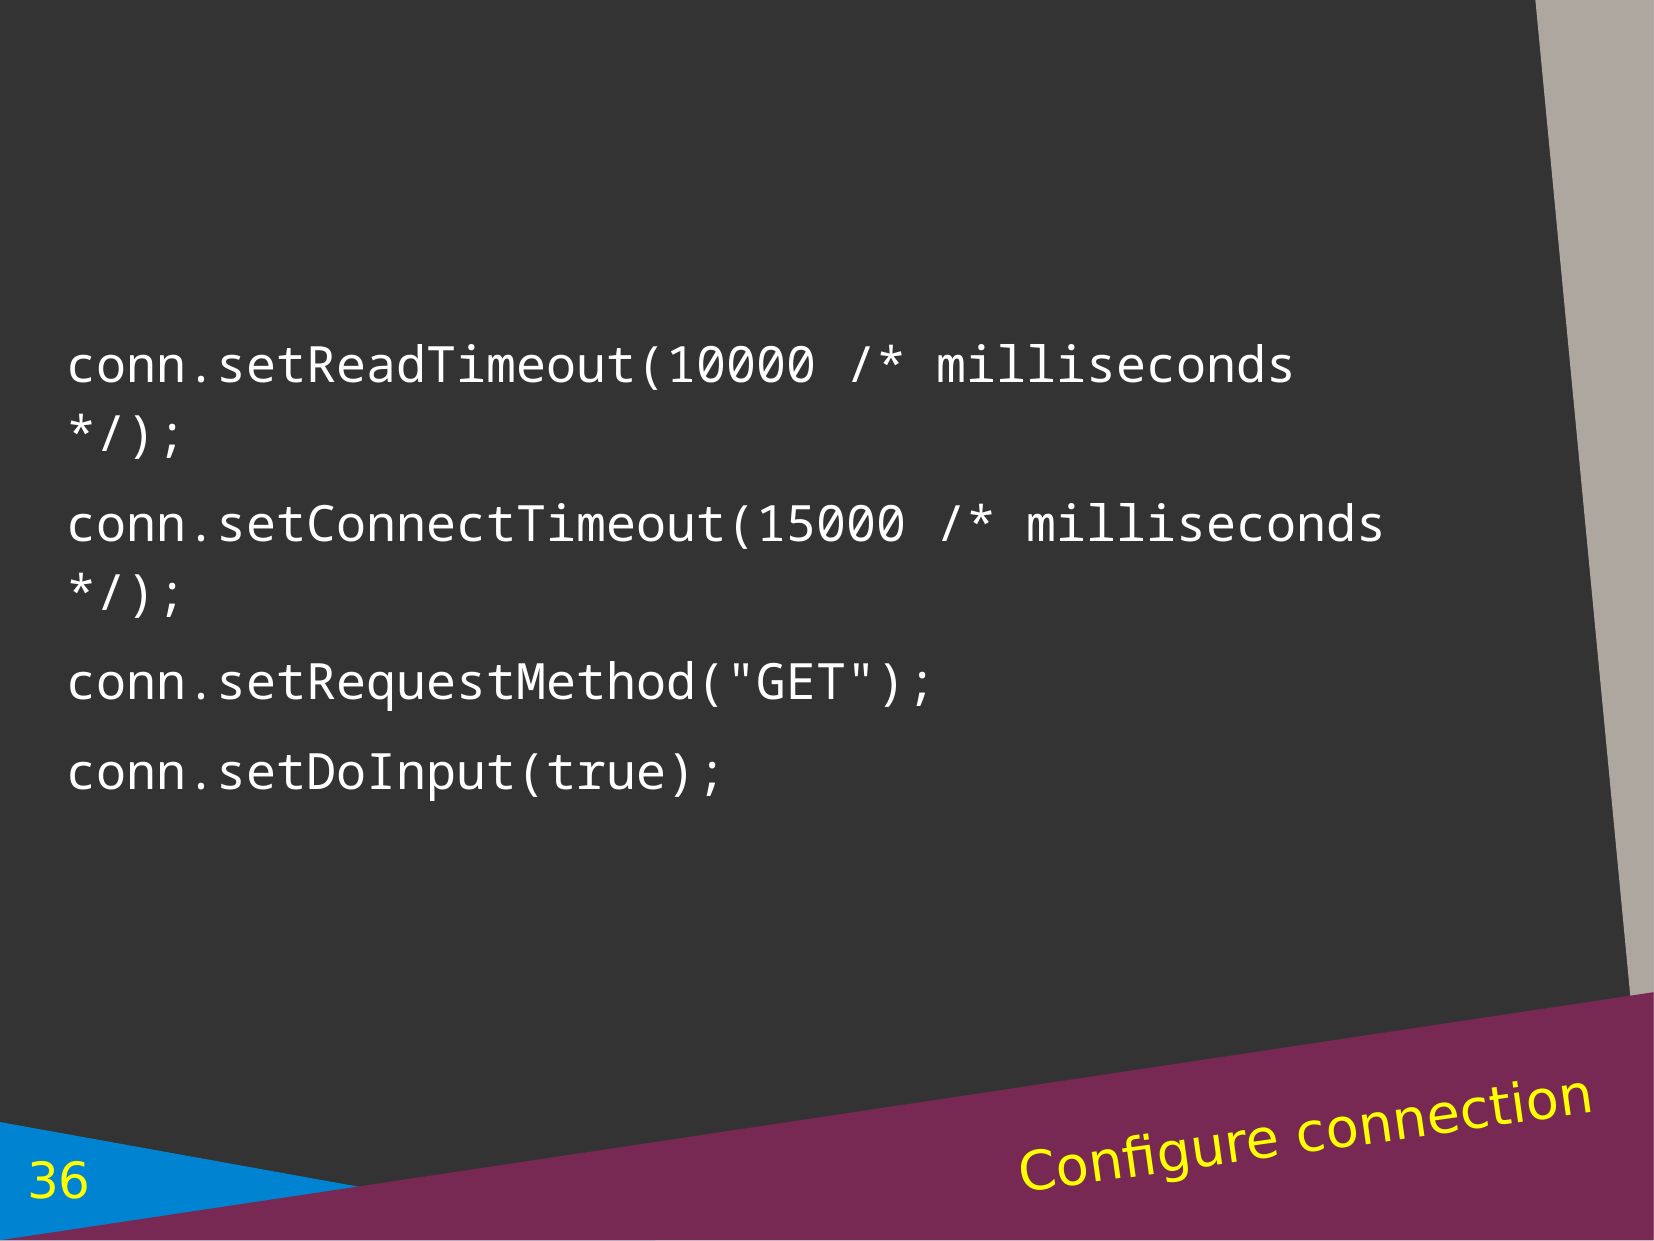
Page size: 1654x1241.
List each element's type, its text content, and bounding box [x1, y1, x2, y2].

title Configure connection [956, 995, 1654, 1241]
text_box conn.setReadTimeout(10000 /* milliseconds */); conn.setConnectTimeout(15000 /* milliseconds */); conn.setRequestMethod("GET"); conn.setDoInput(true); [51, 242, 1449, 803]
